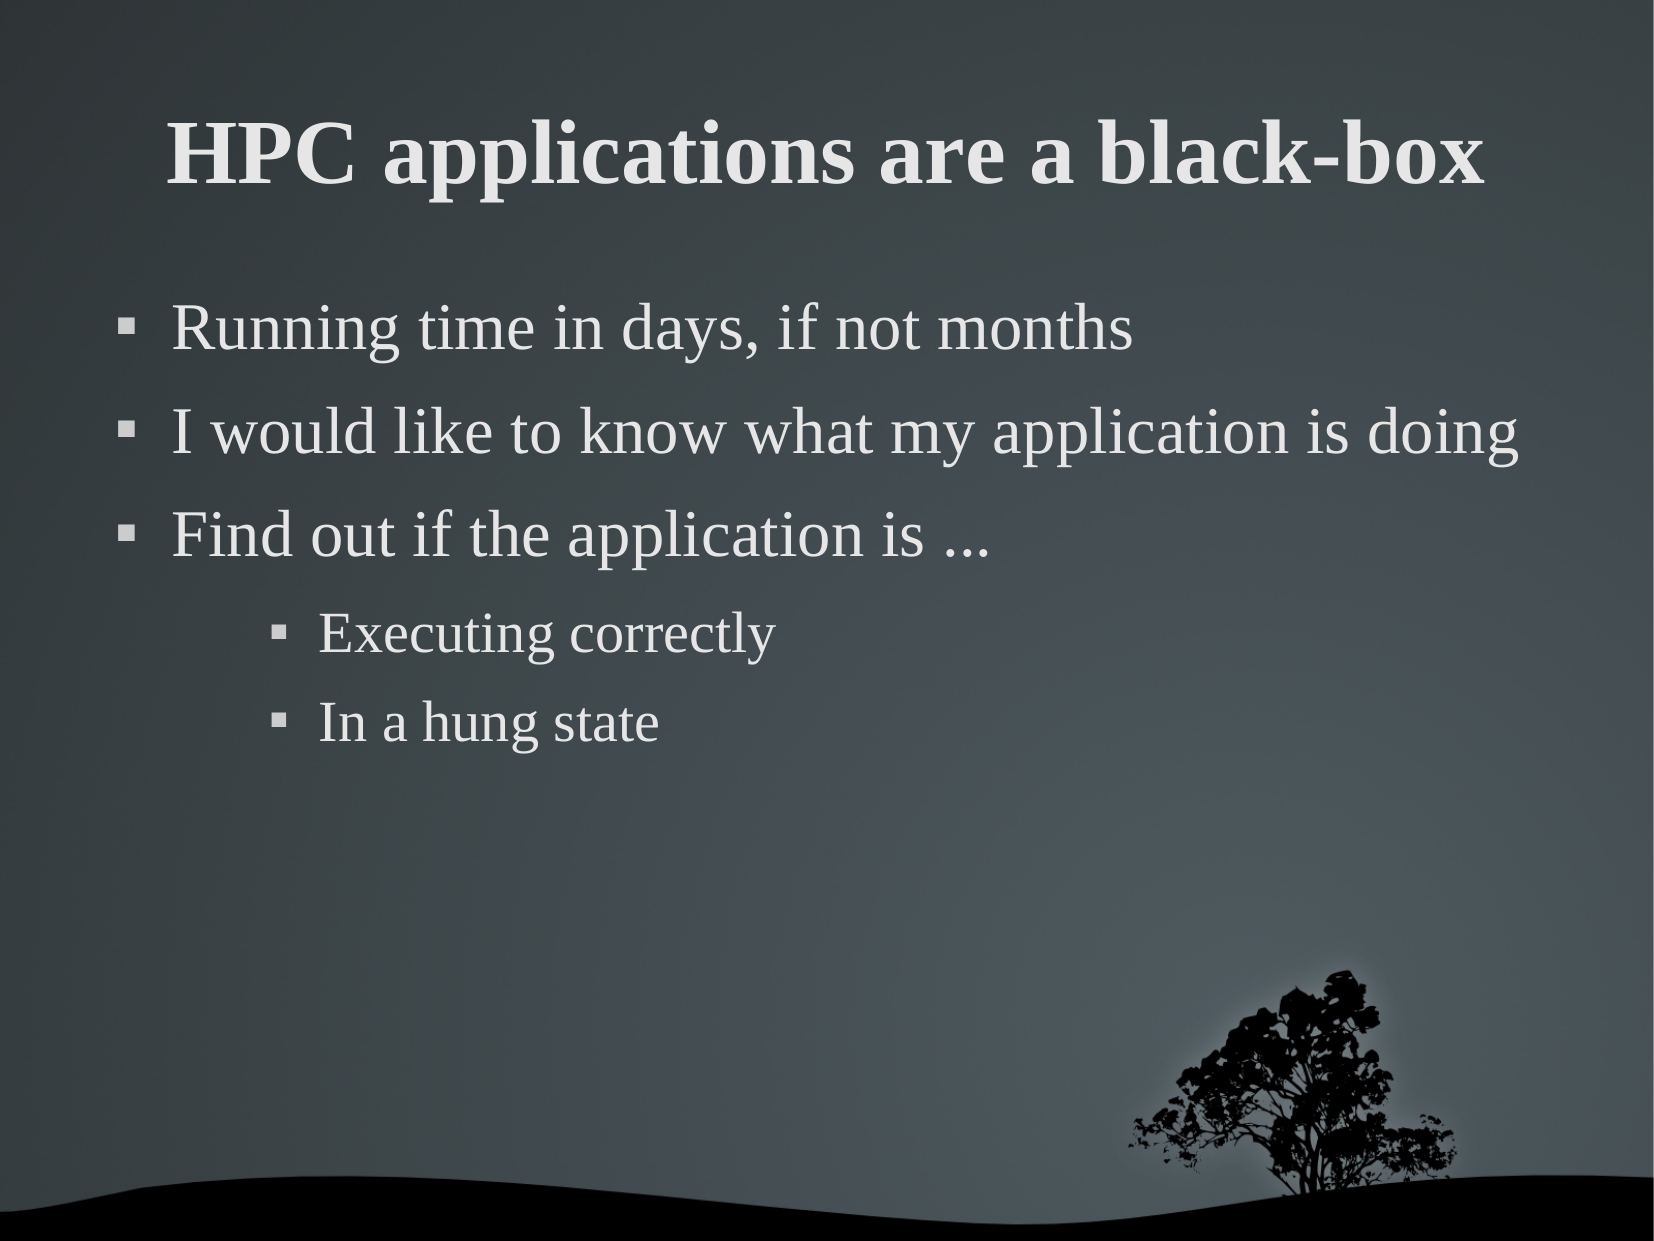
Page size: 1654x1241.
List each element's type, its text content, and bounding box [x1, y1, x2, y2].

list Running time in days, if not months I would like to know what my application is doing Find out if the application is ... Executing correctly In a hung state [82, 290, 1571, 1109]
title HPC applications are a black-box [82, 49, 1571, 257]
picture [0, 0, 1654, 1241]
